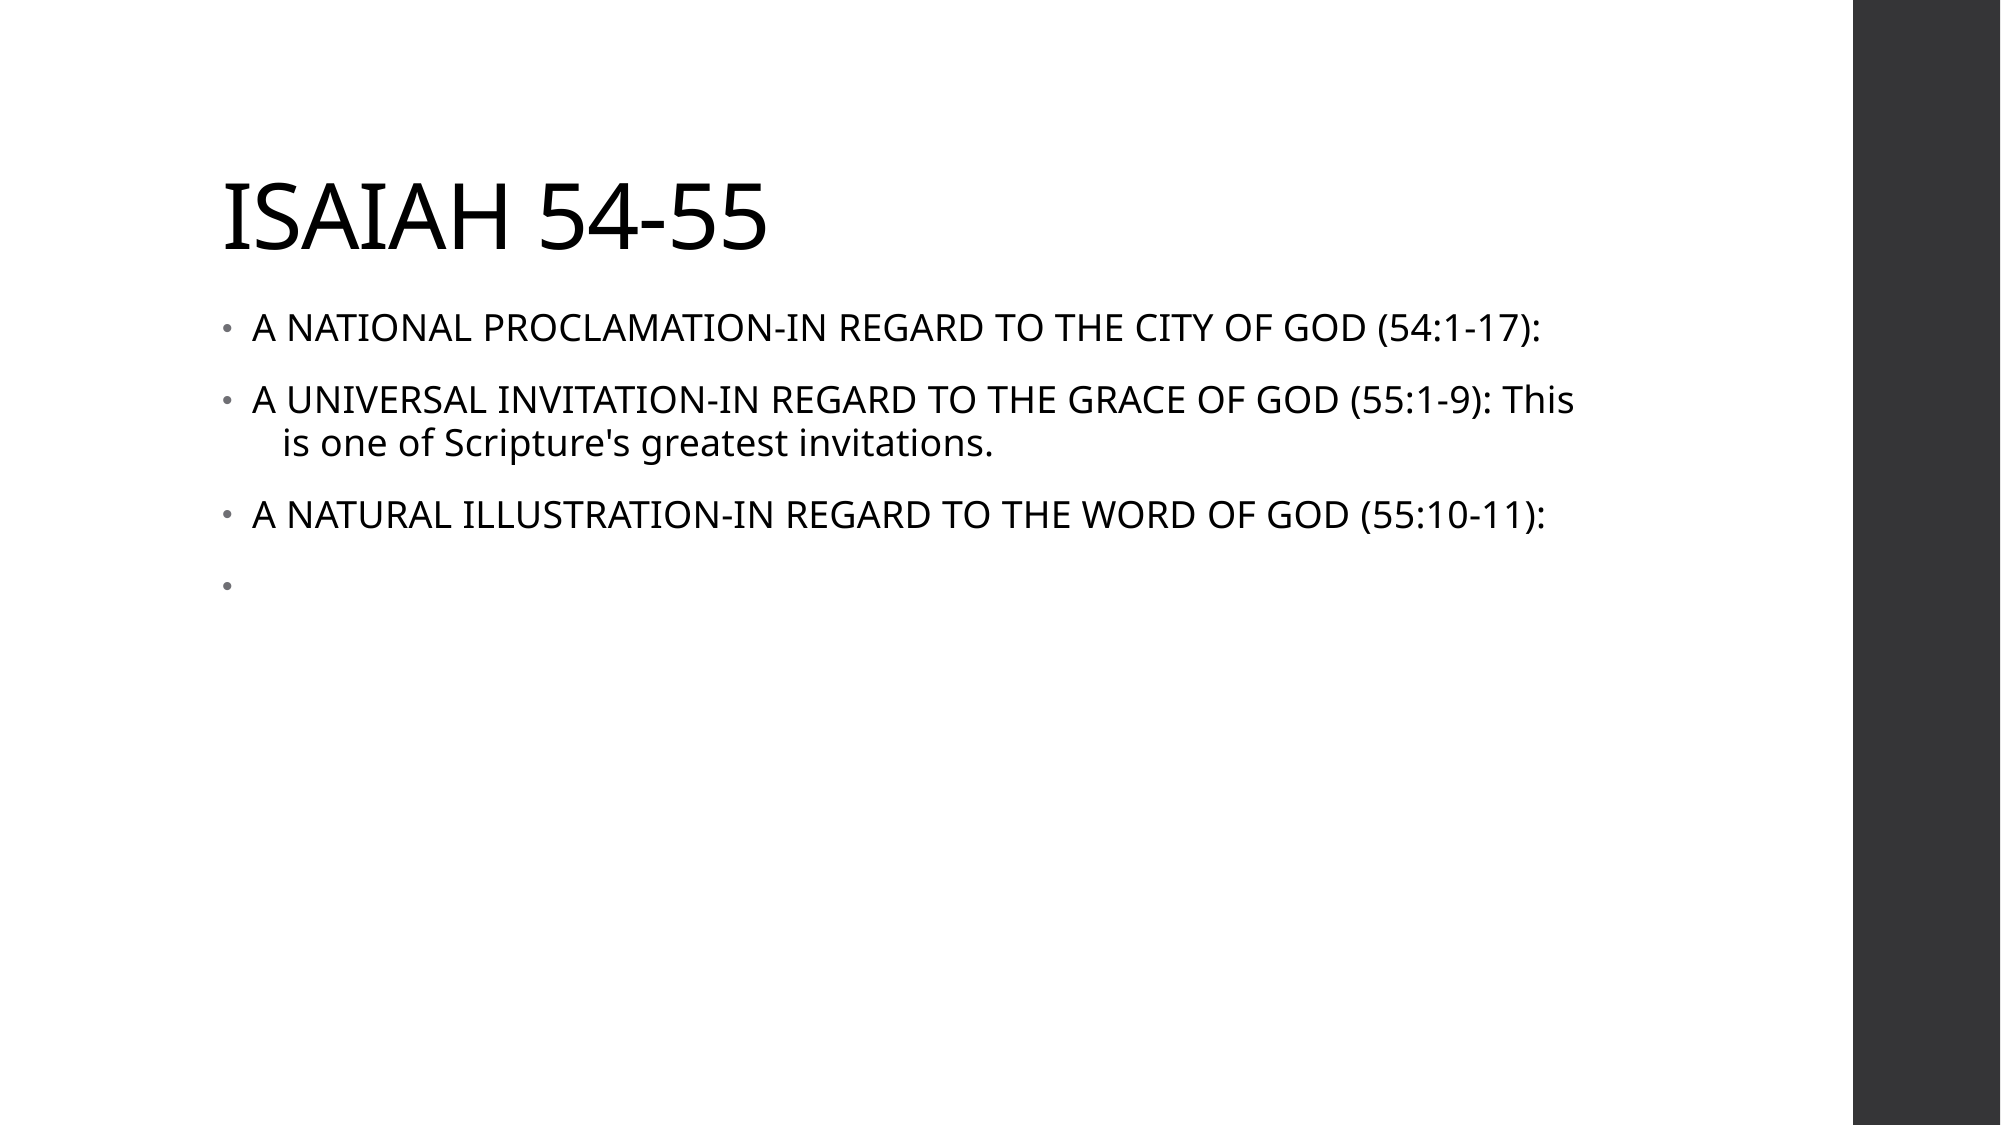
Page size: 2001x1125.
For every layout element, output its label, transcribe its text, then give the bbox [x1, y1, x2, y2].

list A NATIONAL PROCLAMATION-IN REGARD TO THE CITY OF GOD (54:1-17): A UNIVERSAL INVITATION-IN REGARD TO THE GRACE OF GOD (55:1-9): This is one of Scripture's greatest invitations. A NATURAL ILLUSTRATION-IN REGARD TO THE WORD OF GOD (55:10-11): [206, 299, 1617, 1014]
title ISAIAH 54-55 [206, 60, 1797, 278]
